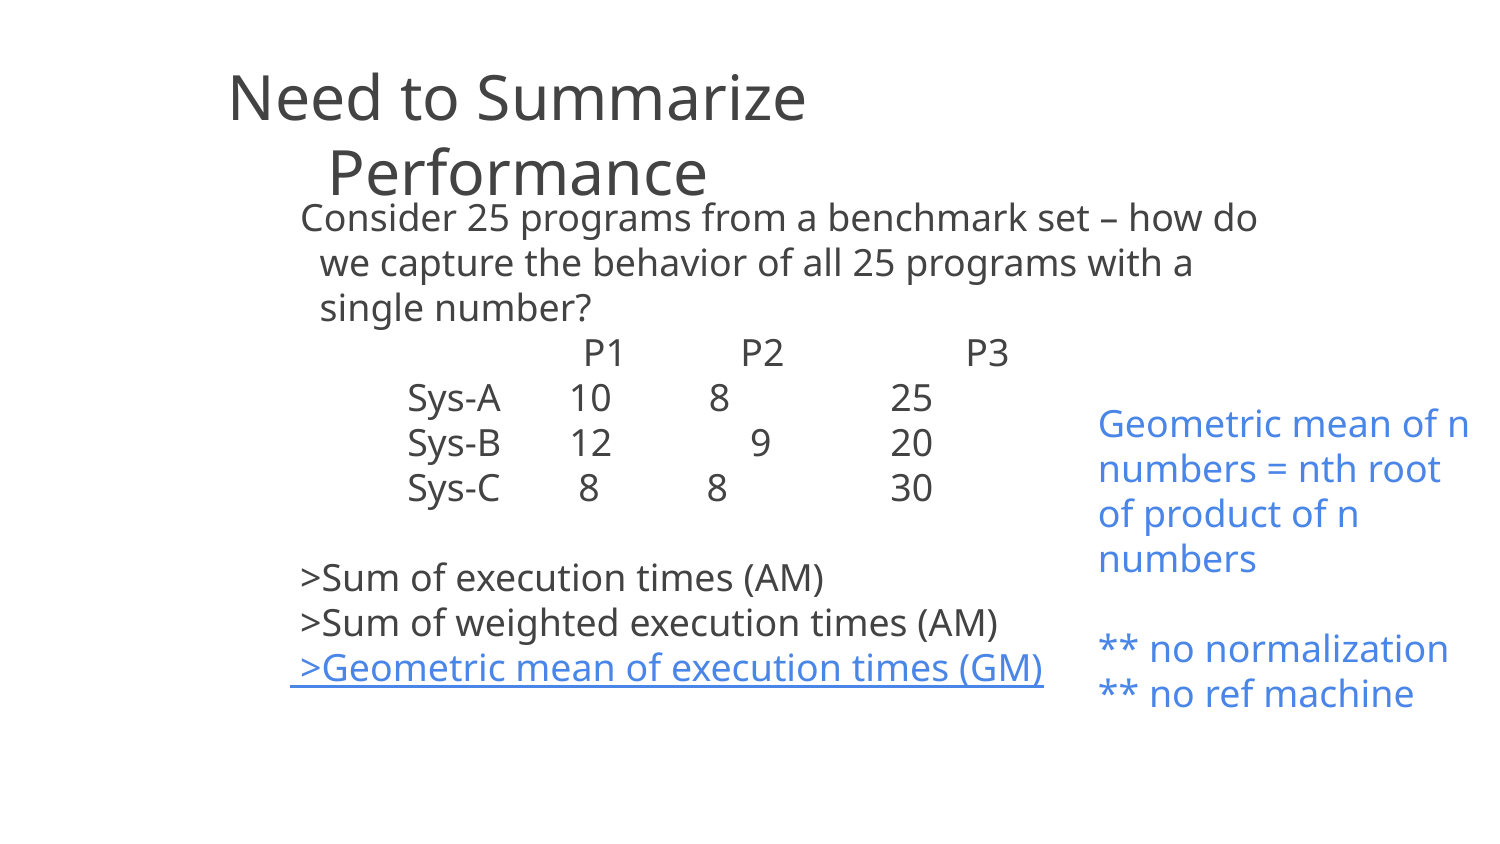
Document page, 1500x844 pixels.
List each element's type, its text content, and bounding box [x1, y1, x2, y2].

text_box Geometric mean of n numbers = nth root of product of n numbers ** no normalization ** no ref machine [1007, 385, 1500, 844]
text_box Consider 25 programs from a benchmark set – how do we capture the behavior of all 25 programs with a single number? P1 P2 P3 Sys-A 10 8 25 Sys-B 12 9 20 Sys-C 8 8 30 >Sum of execution times (AM) >Sum of weighted execution times (AM) >Geometric mean of execution times (GM) [200, 179, 1341, 842]
text_box Need to Summarize Performance [14, 43, 1022, 157]
